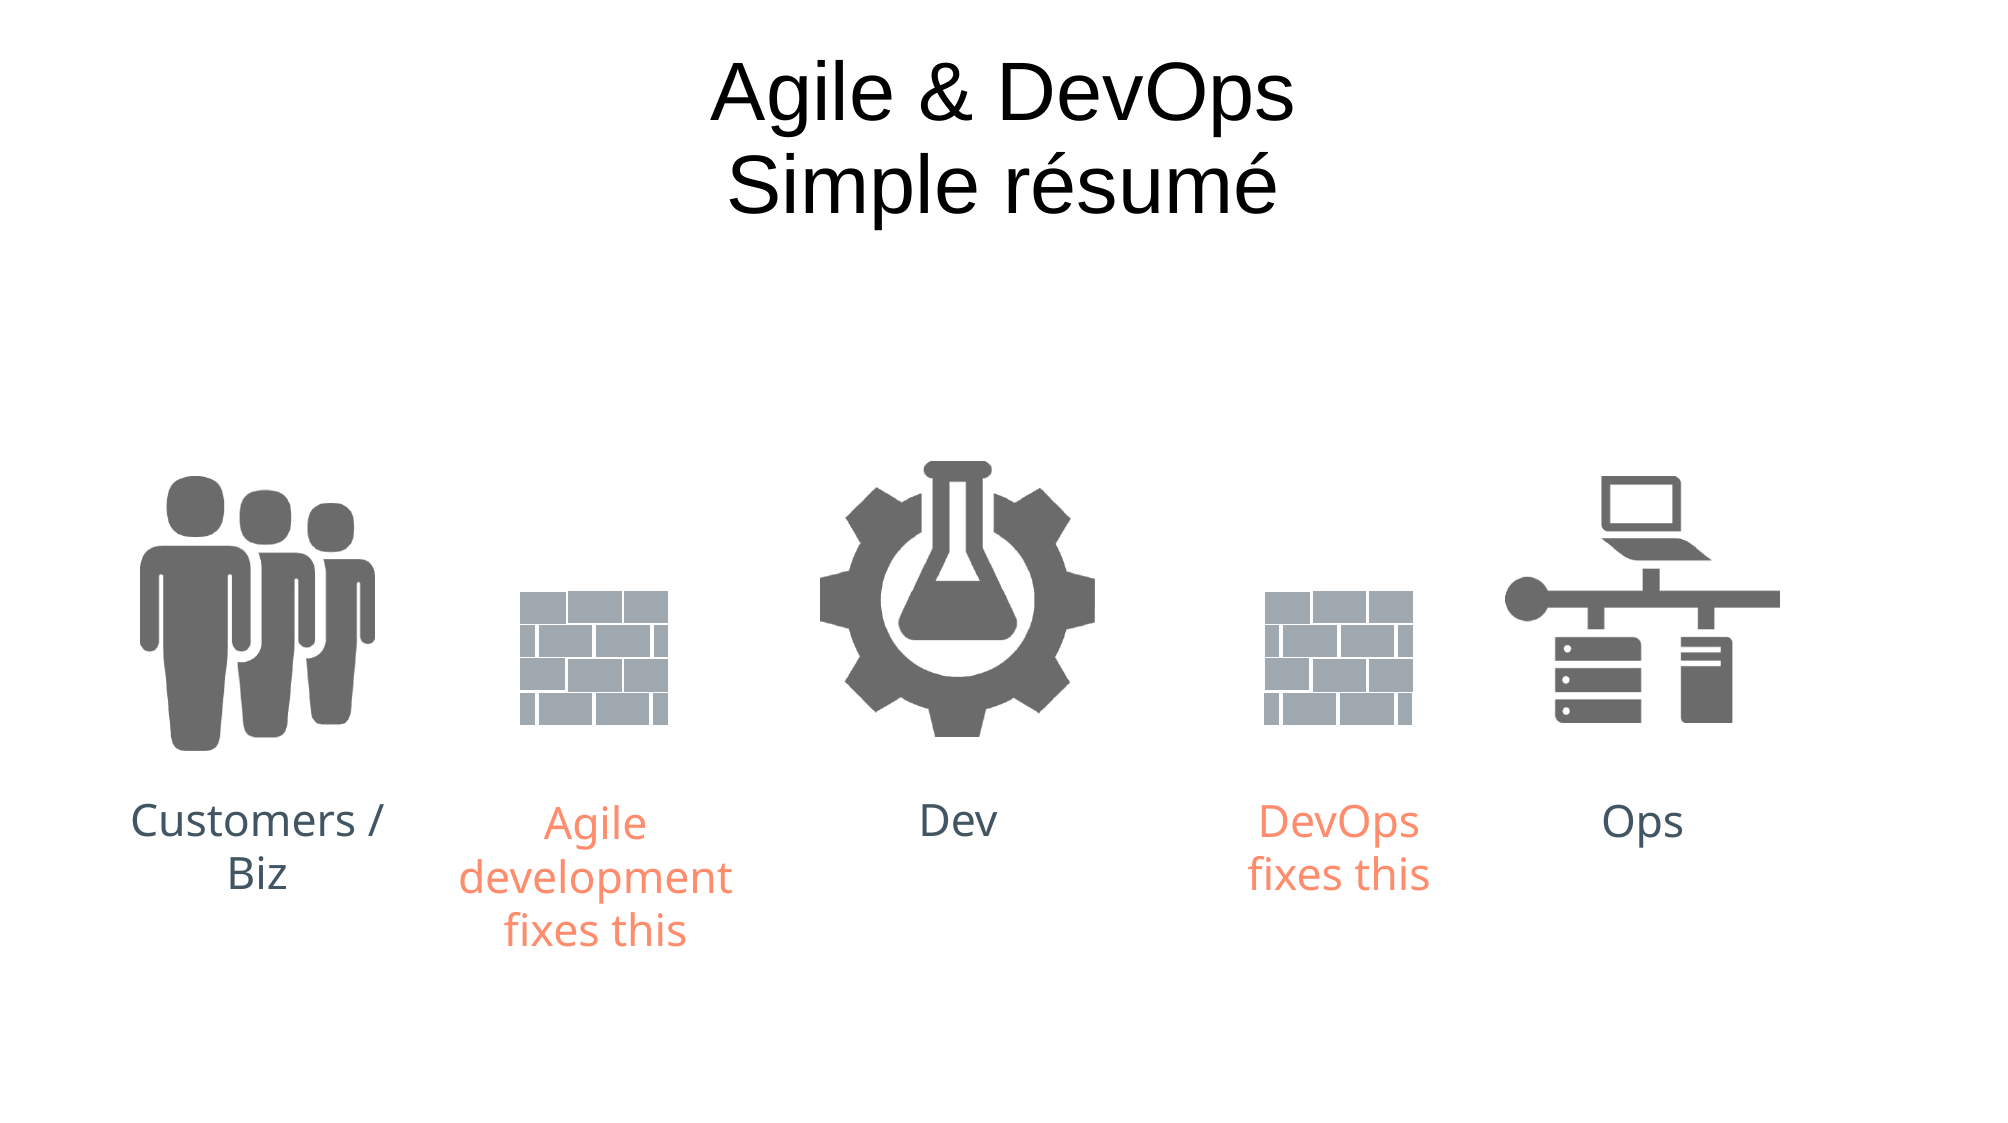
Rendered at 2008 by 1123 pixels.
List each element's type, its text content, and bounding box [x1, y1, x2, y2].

picture [820, 461, 1095, 737]
text_box Customers / Biz [79, 784, 435, 907]
text_box DevOps fixes this [1208, 785, 1470, 907]
text_box Dev [780, 784, 1136, 853]
text_box Ops [1465, 785, 1820, 854]
picture [140, 476, 375, 751]
text_box Agile development fixes this [418, 787, 773, 964]
title Agile & DevOps Simple résumé [100, 44, 1908, 233]
text_box [1264, 590, 1414, 726]
picture [1505, 476, 1780, 723]
text_box [1263, 692, 1280, 726]
text_box [519, 692, 536, 726]
text_box [519, 590, 669, 726]
